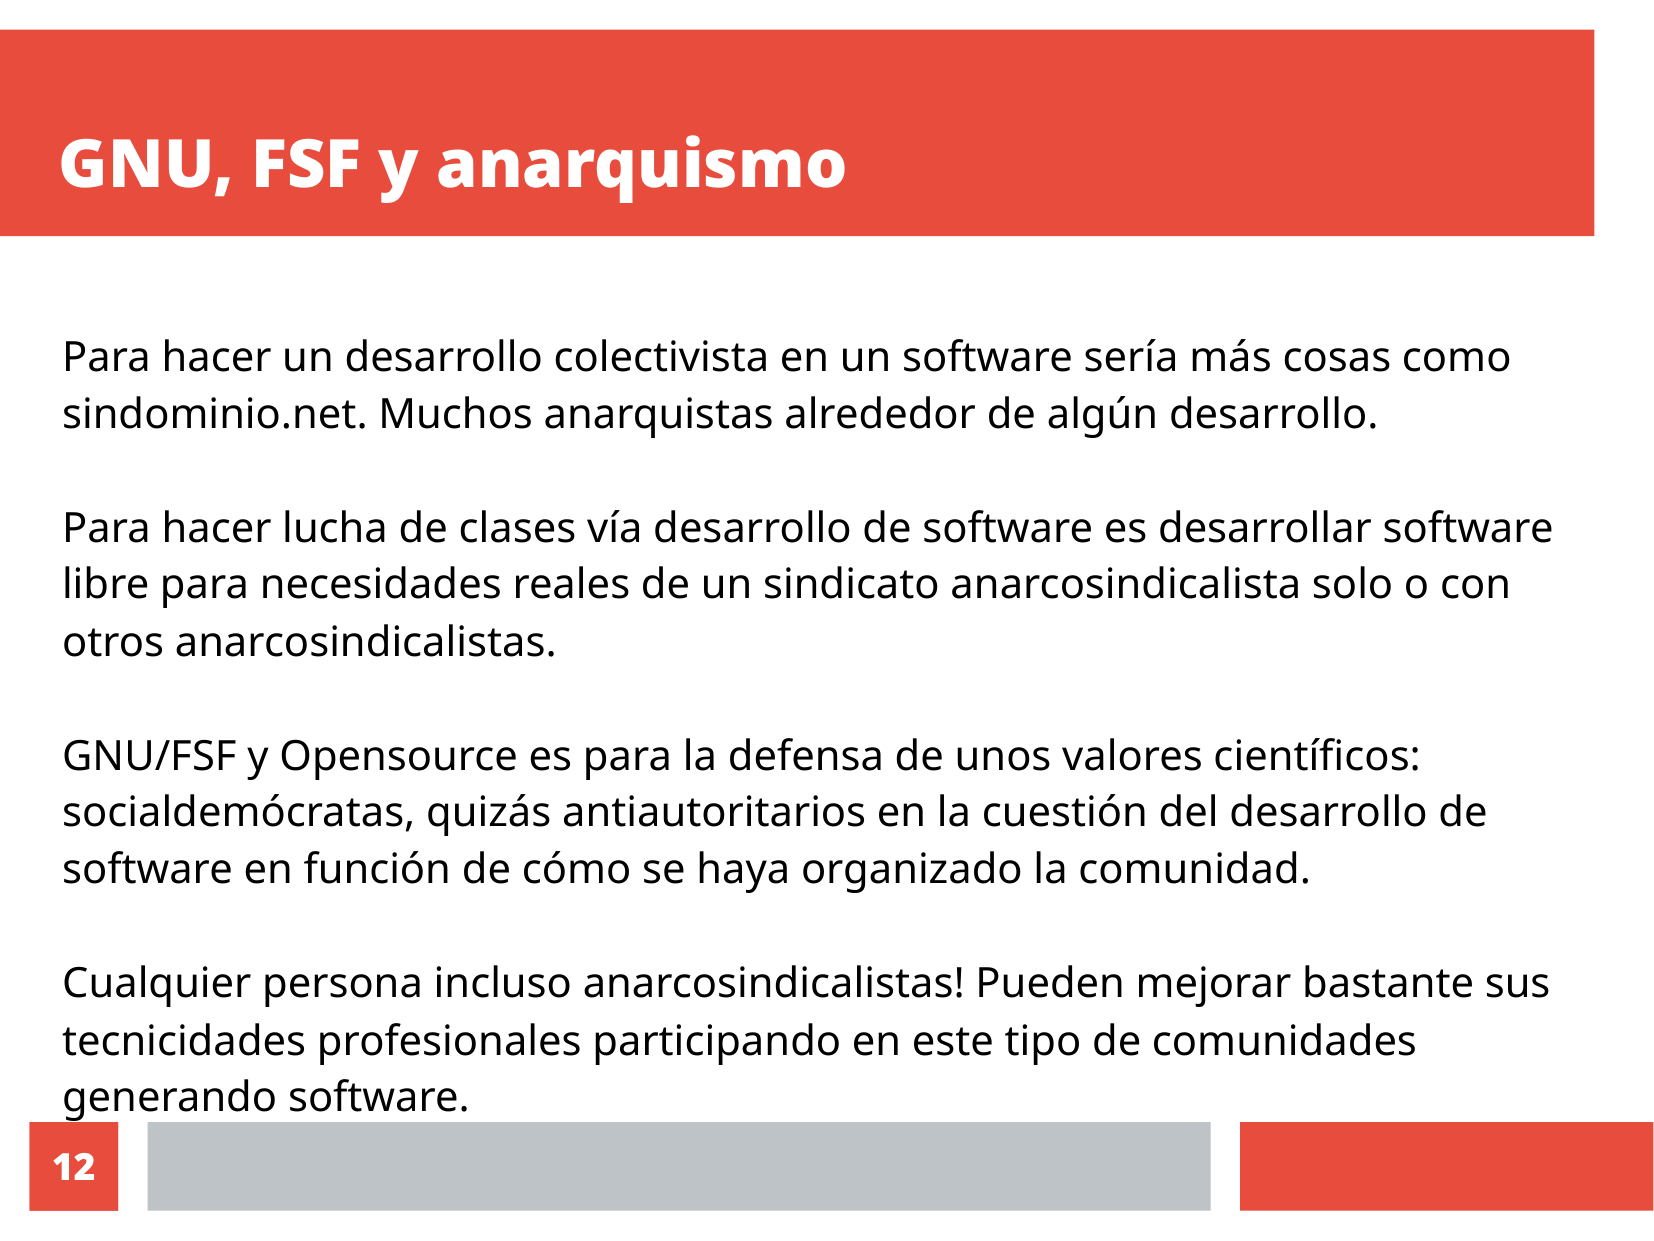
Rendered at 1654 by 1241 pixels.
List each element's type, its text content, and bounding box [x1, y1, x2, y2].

text_box Para hacer un desarrollo colectivista en un software sería más cosas como sindominio.net. Muchos anarquistas alrededor de algún desarrollo. Para hacer lucha de clases vía desarrollo de software es desarrollar software libre para necesidades reales de un sindicato anarcosindicalista solo o con otros anarcosindicalistas. GNU/FSF y Opensource es para la defensa de unos valores científicos: socialdemócratas, quizás antiautoritarios en la cuestión del desarrollo de software en función de cómo se haya organizado la comunidad. Cualquier persona incluso anarcosindicalistas! Pueden mejorar bastante sus tecnicidades profesionales participando en este tipo de comunidades generando software. [47, 318, 1619, 1061]
title GNU, FSF y anarquismo [59, 59, 1595, 207]
